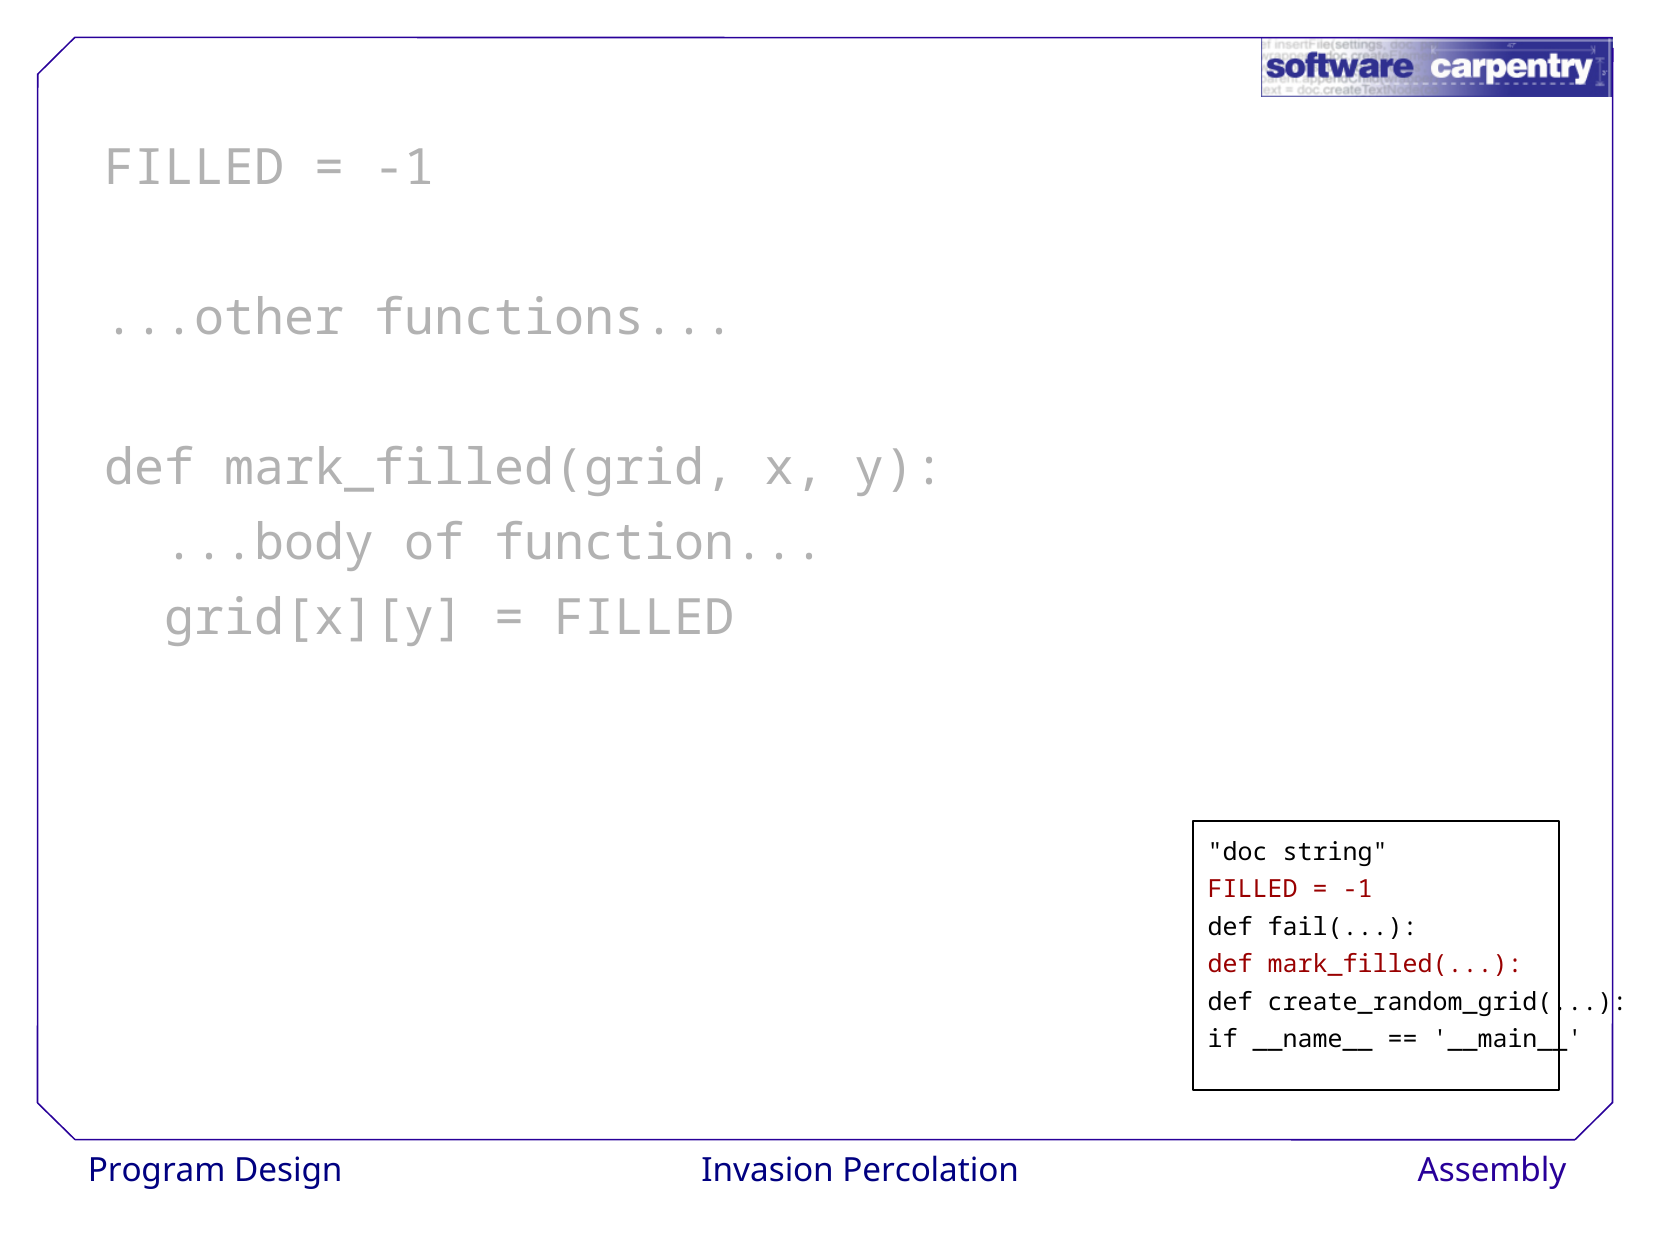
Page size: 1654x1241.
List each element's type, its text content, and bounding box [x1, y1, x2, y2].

picture [1261, 39, 1613, 97]
text_box FILLED = -1 ...other functions... def mark_filled(grid, x, y): ...body of function... grid[x][y] = FILLED [89, 112, 1508, 1055]
text_box "doc string" FILLED = -1 def fail(...): def mark_filled(...): def create_random_grid(...): if __name__ == '__main__' [1192, 820, 1560, 1091]
